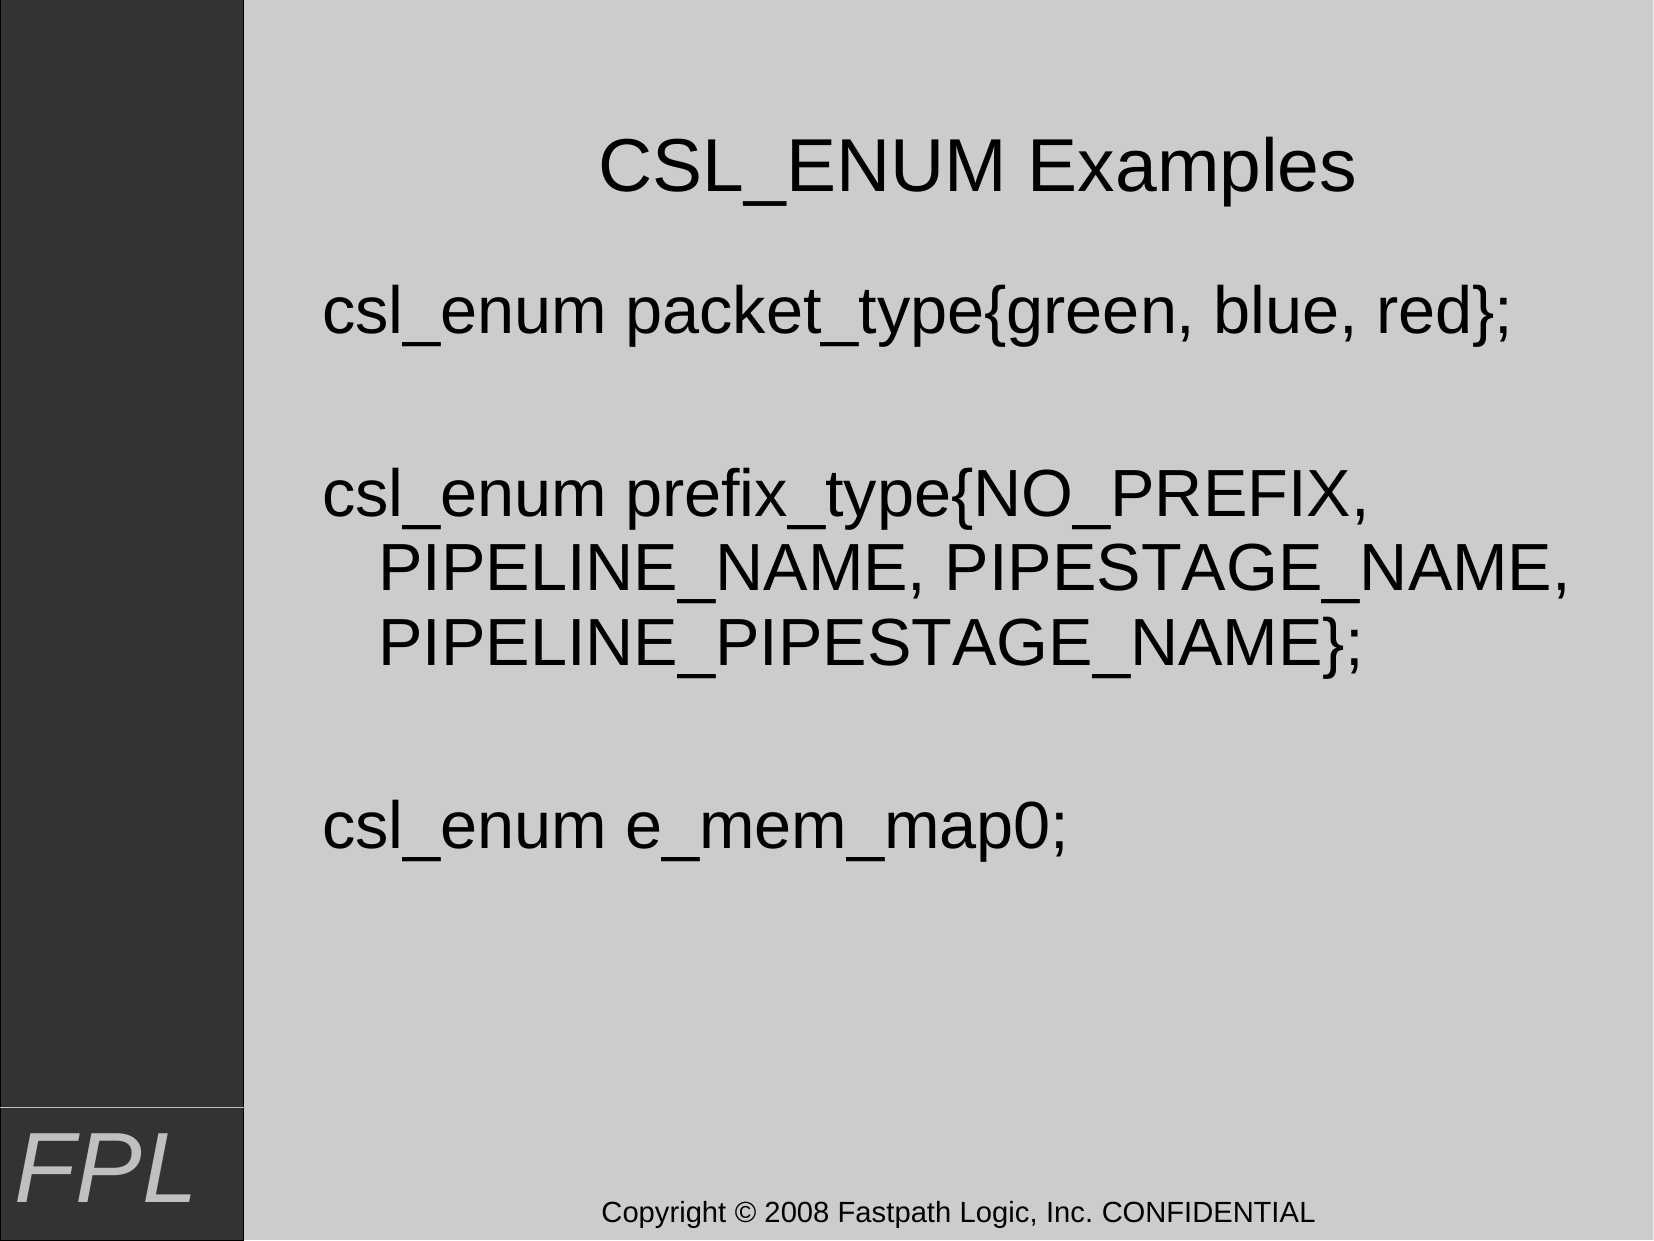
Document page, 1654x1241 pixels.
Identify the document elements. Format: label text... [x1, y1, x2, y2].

title CSL_ENUM Examples [427, 57, 1530, 272]
list csl_enum packet_type{green, blue, red}; csl_enum prefix_type{NO_PREFIX, PIPELINE_NAME, PIPESTAGE_NAME, PIPELINE_PIPESTAGE_NAME}; csl_enum e_mem_map0; [322, 272, 1635, 1179]
